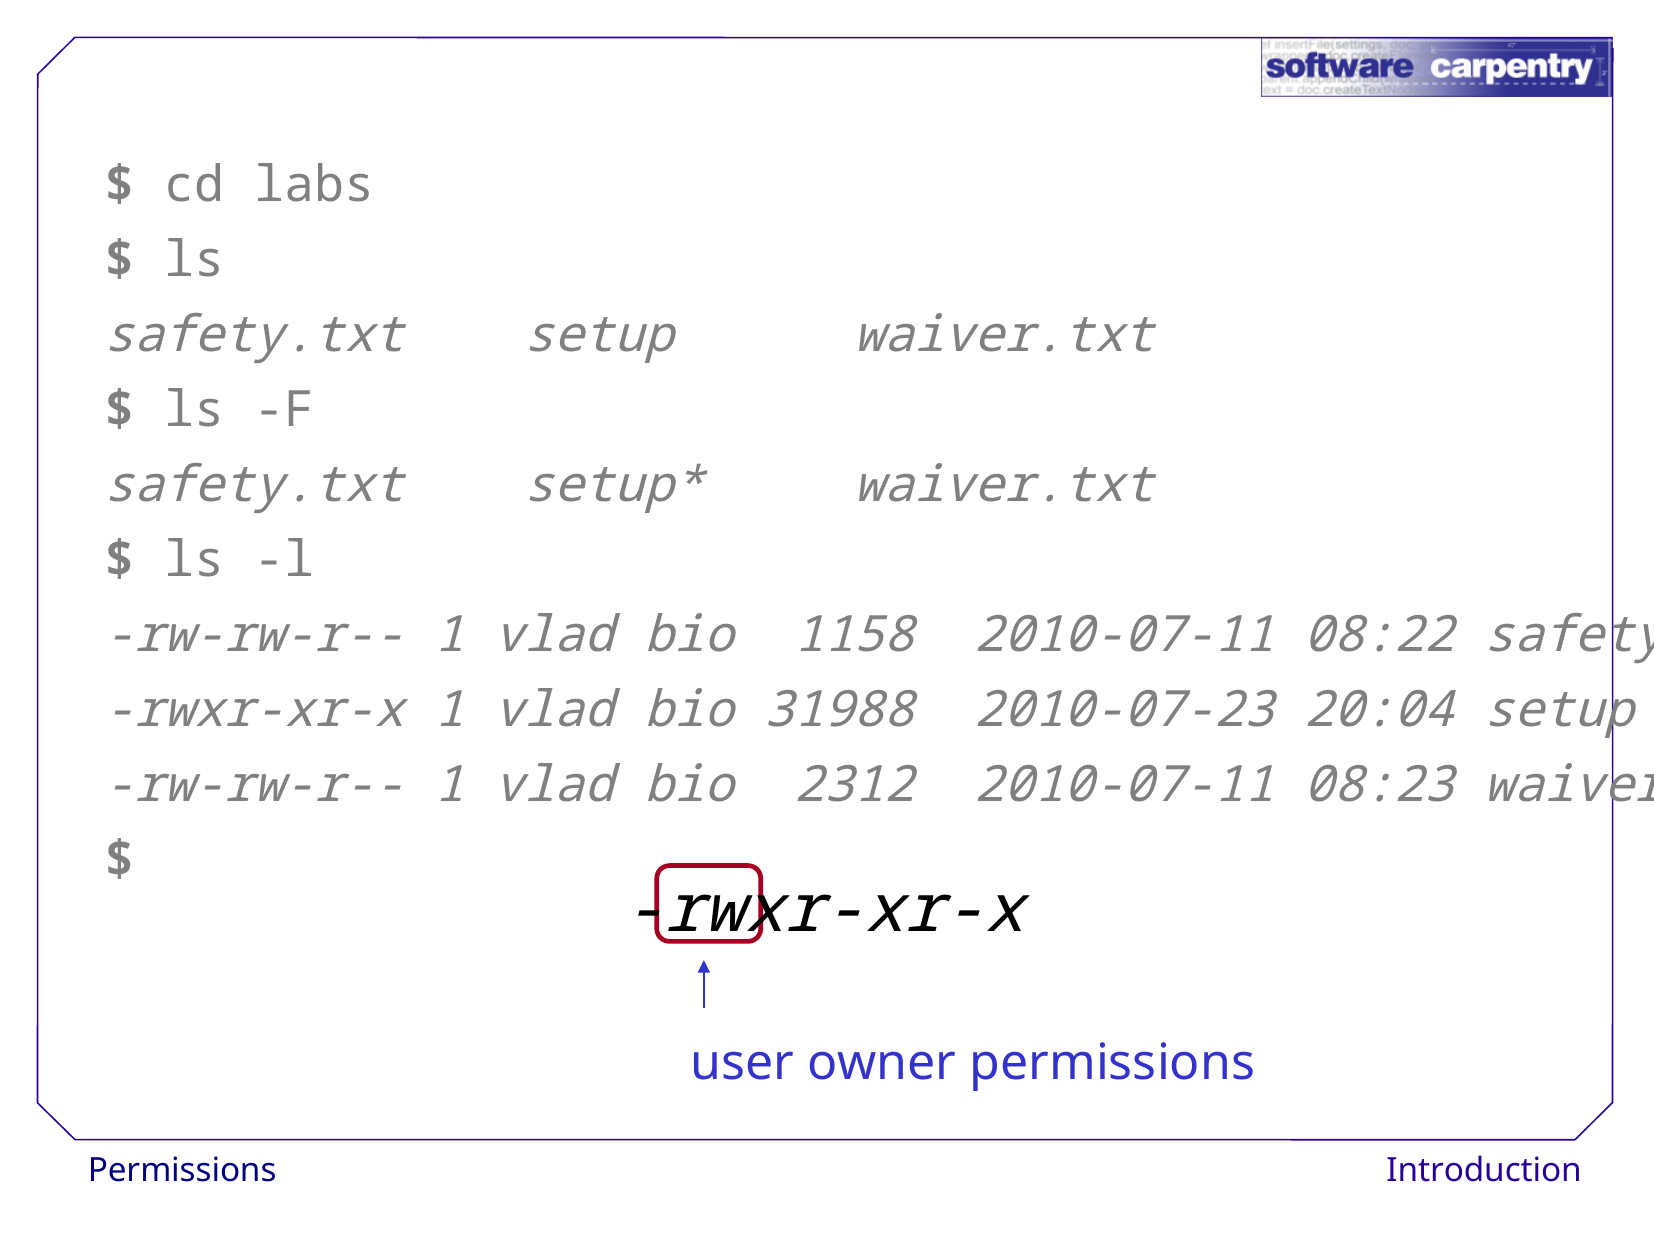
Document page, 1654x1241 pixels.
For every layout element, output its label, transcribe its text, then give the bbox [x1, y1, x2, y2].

text_box -rwxr-xr-x [609, 837, 988, 970]
text_box user owner permissions [675, 1007, 1253, 1103]
text_box $ cd labs $ ls safety.txt setup waiver.txt $ ls -F safety.txt setup* waiver.txt $ ls -l -rw-rw-r-- 1 vlad bio 1158 2010-07-11 08:22 safety.txt -rwxr-xr-x 1 vlad bio 31988 2010-07-23 20:04 setup -rw-rw-r-- 1 vlad bio 2312 2010-07-11 08:23 waiver.txt $ [89, 128, 1512, 1131]
picture [1261, 39, 1613, 97]
